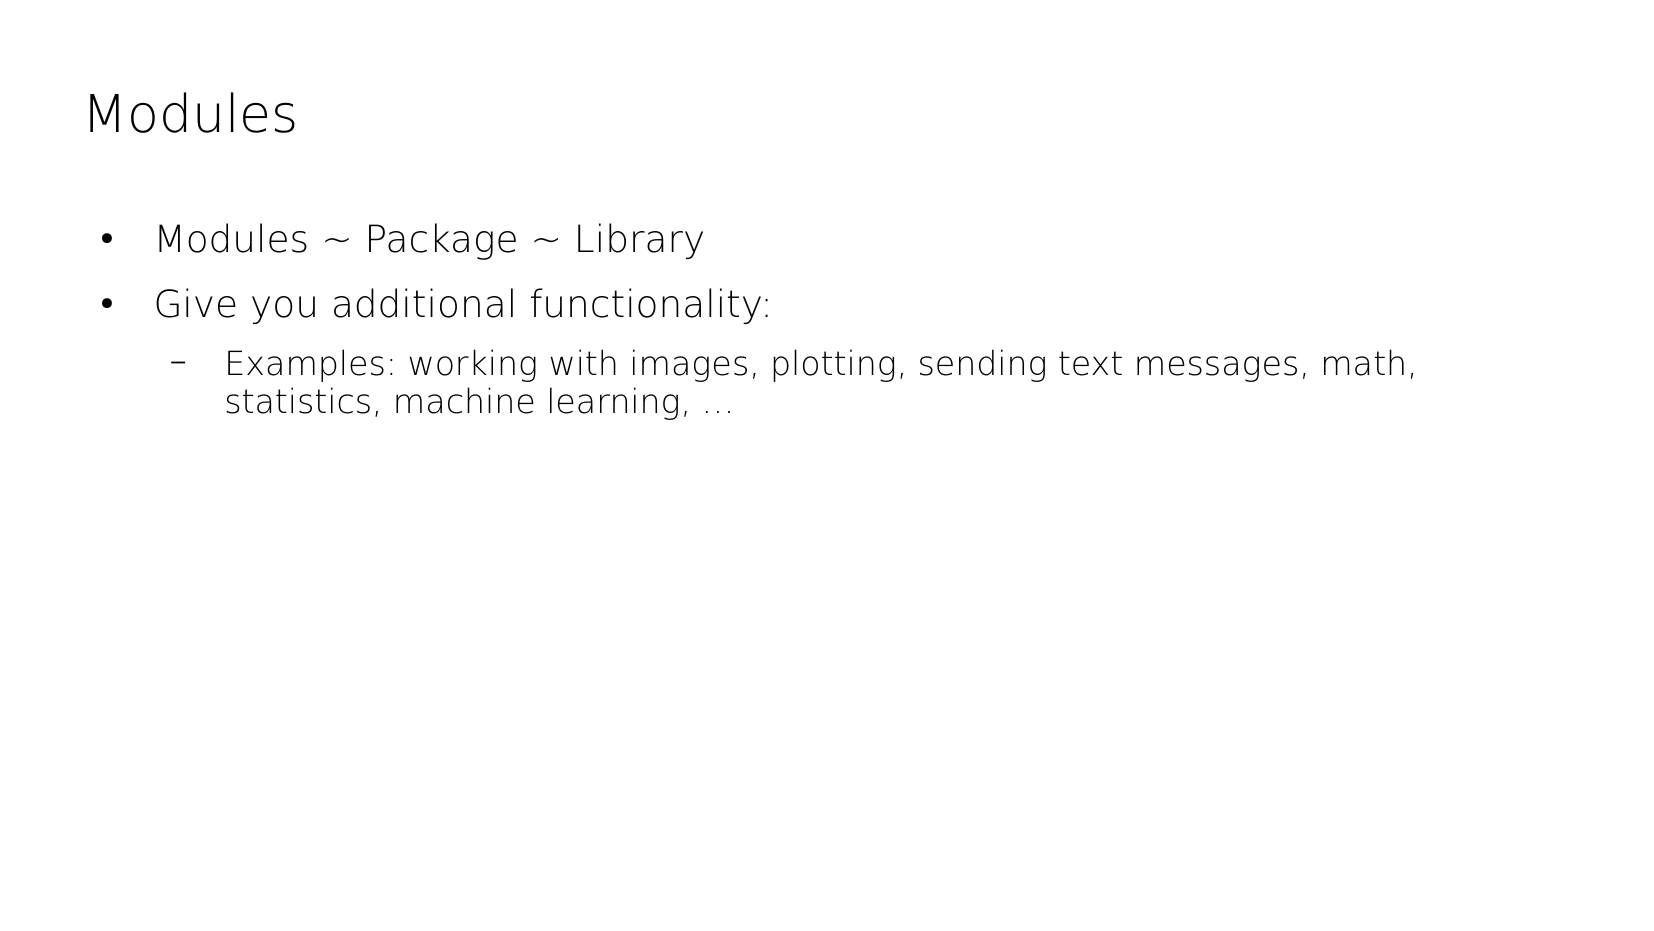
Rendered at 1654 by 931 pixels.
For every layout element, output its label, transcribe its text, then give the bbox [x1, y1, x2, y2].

title Modules [82, 37, 1571, 193]
list Modules ~ Package ~ Library Give you additional functionality: Examples: working with images, plotting, sending text messages, math, statistics, machine learning, … [82, 217, 1571, 758]
